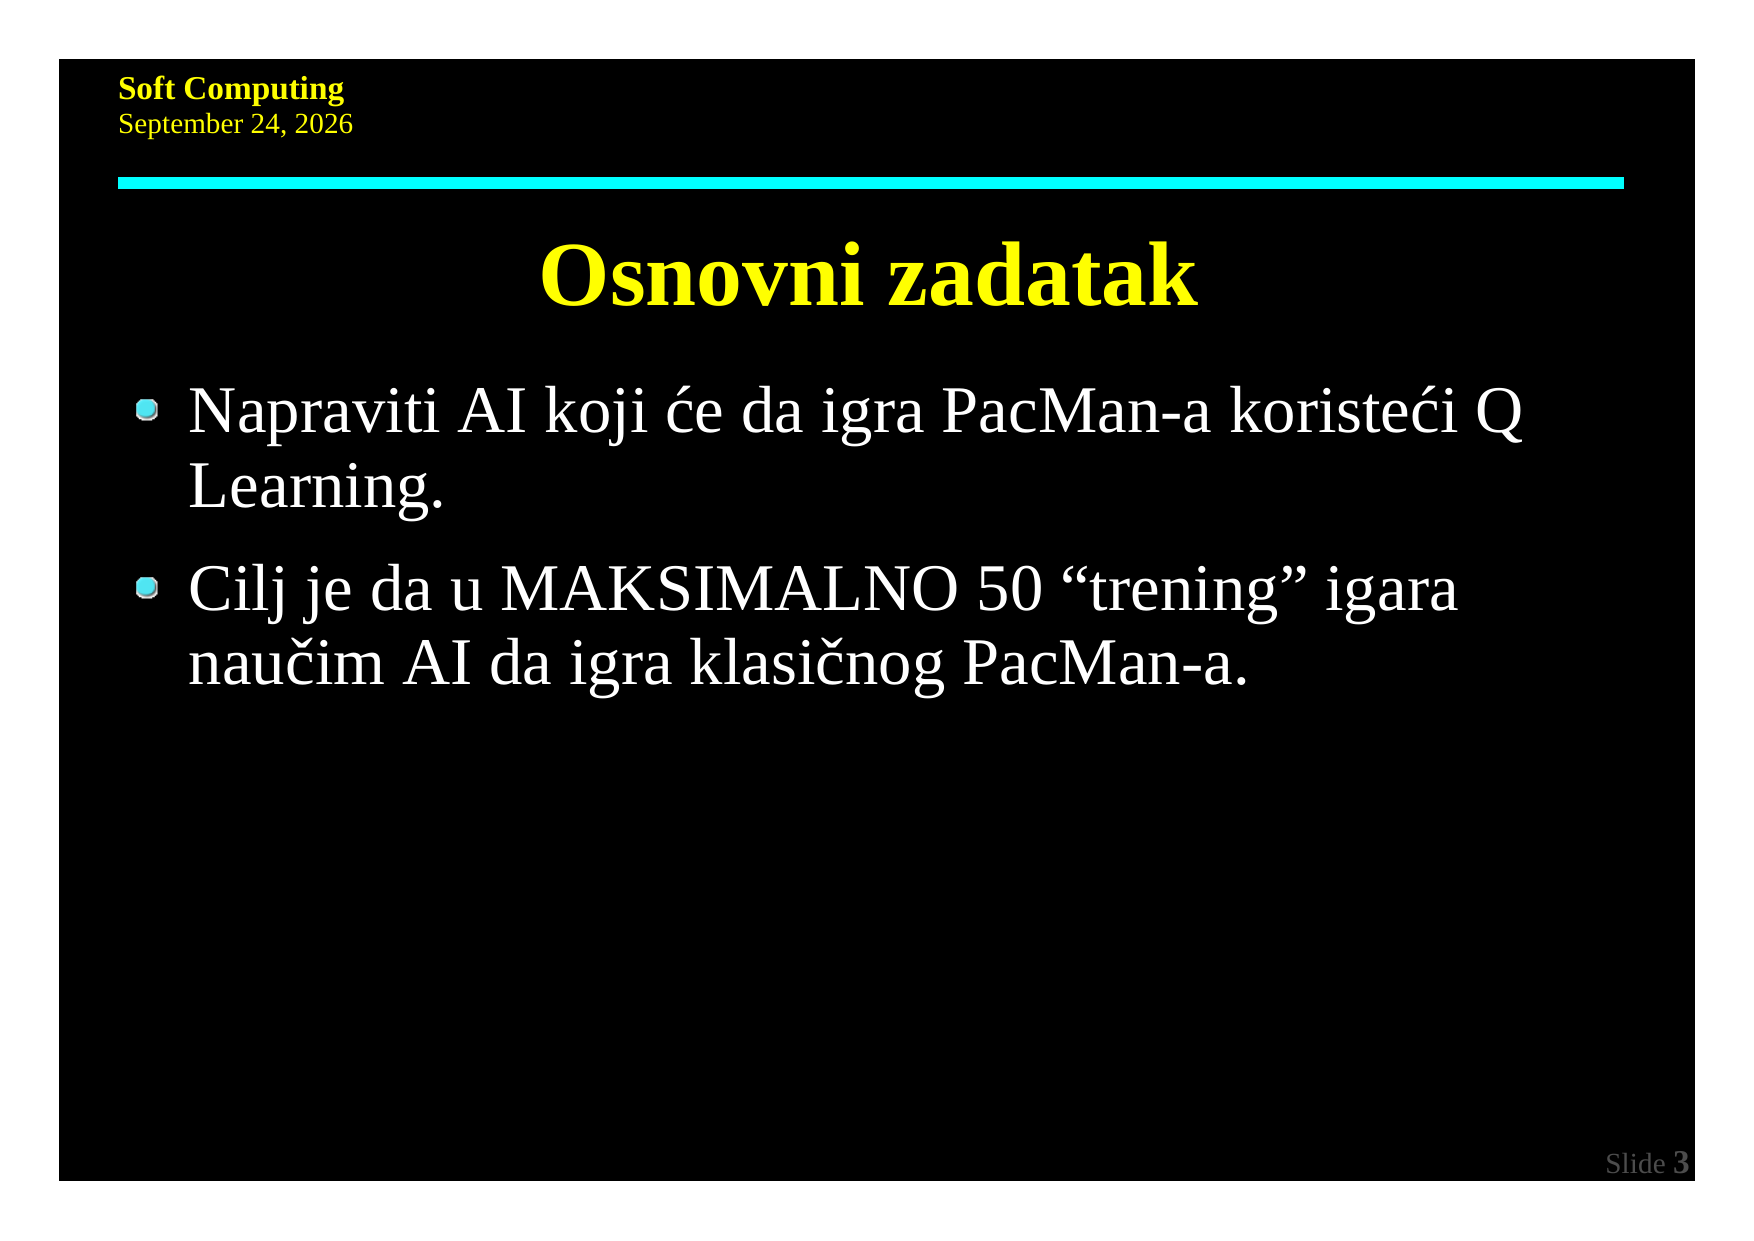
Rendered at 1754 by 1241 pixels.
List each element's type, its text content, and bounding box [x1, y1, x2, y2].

list Napraviti AI koji će da igra PacMan-a koristeći Q Learning. Cilj je da u MAKSIMALNO 50 “trening” igara naučim AI da igra klasičnog PacMan-a. [118, 373, 1625, 1134]
title Osnovni zadatak [118, 200, 1625, 349]
